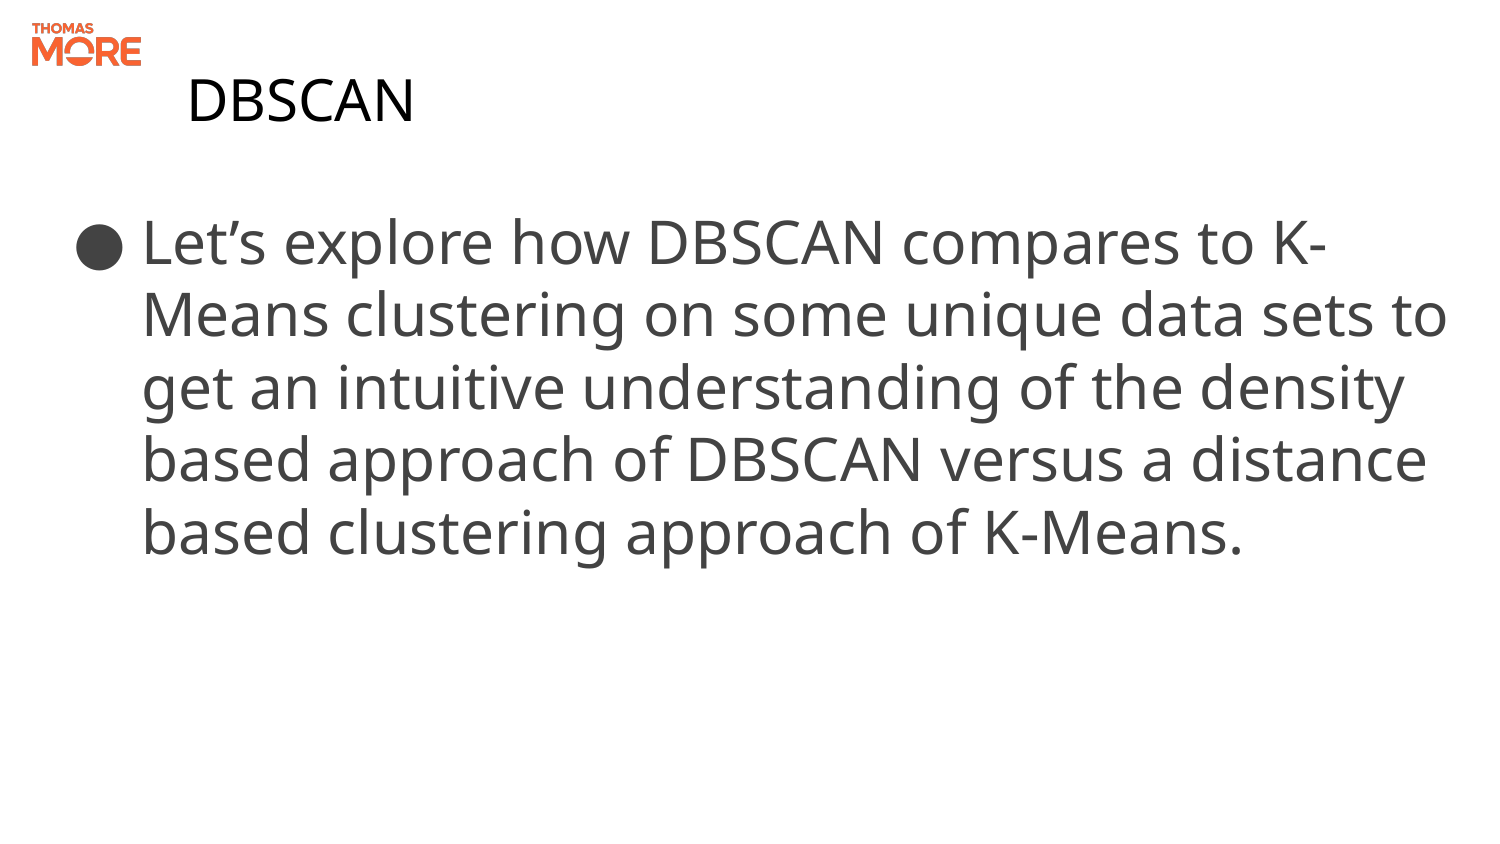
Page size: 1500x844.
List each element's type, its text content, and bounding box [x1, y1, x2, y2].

list Let’s explore how DBSCAN compares to K-Means clustering on some unique data sets to get an intuitive understanding of the density based approach of DBSCAN versus a distance based clustering approach of K-Means. [51, 189, 1476, 750]
title DBSCAN [171, 48, 1449, 143]
picture [22, 13, 151, 76]
